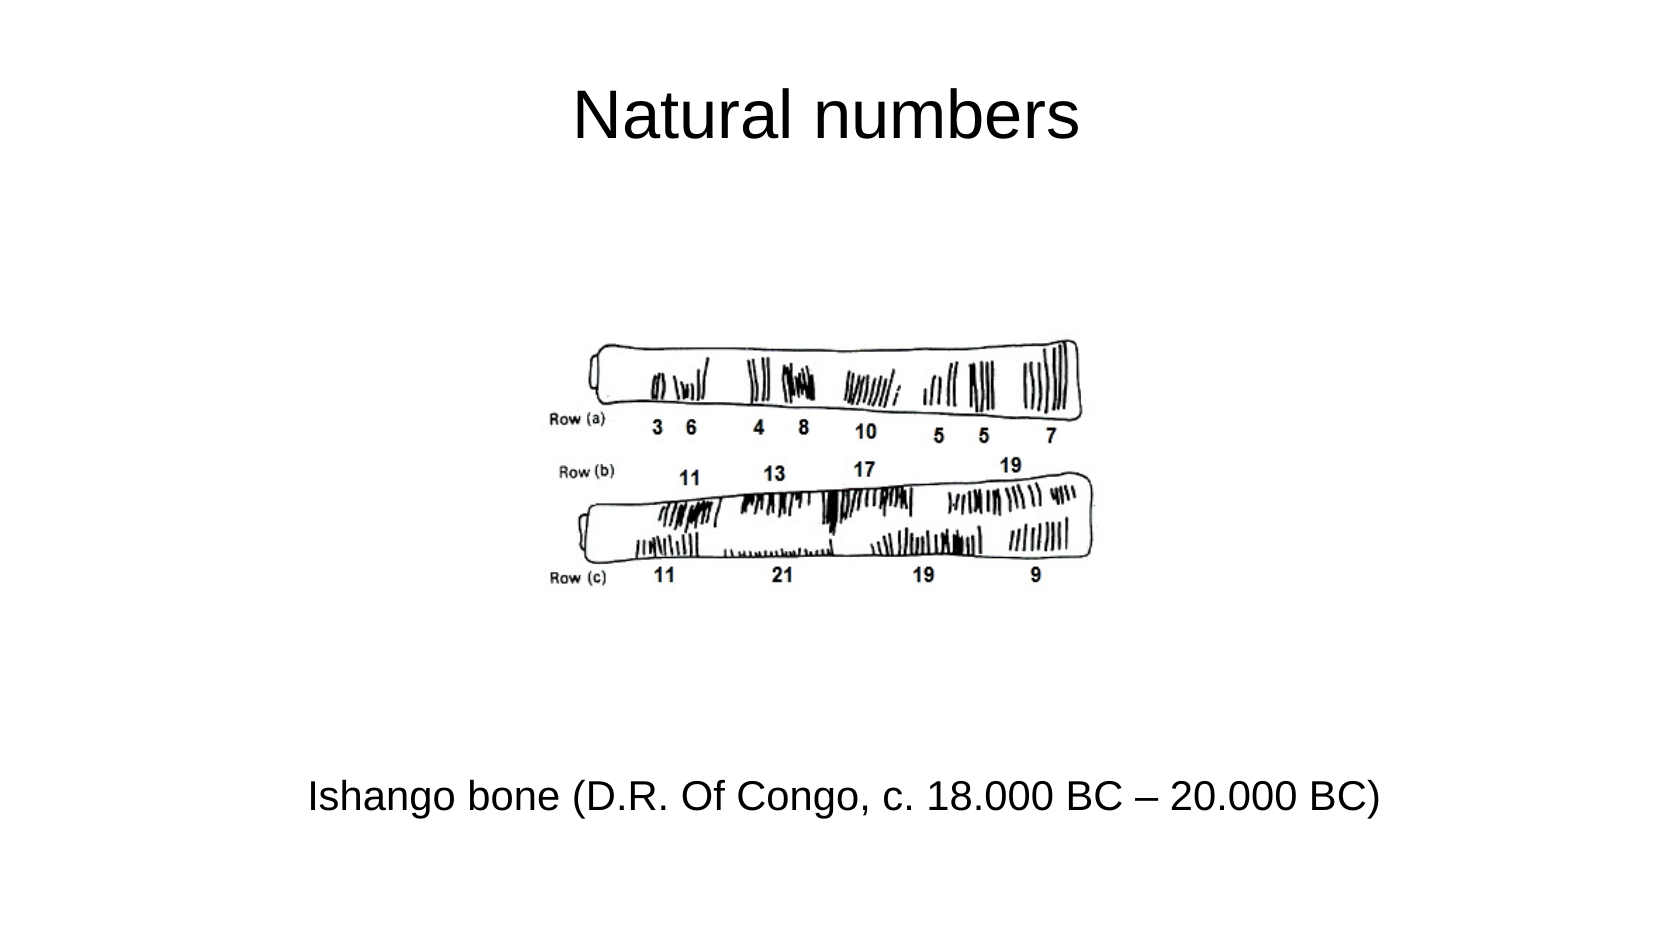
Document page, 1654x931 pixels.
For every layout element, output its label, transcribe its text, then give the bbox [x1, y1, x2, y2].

title Natural numbers [82, 37, 1571, 193]
picture [541, 321, 1112, 610]
subtitle Ishango bone (D.R. Of Congo, c. 18.000 BC – 20.000 BC) [82, 750, 1571, 841]
